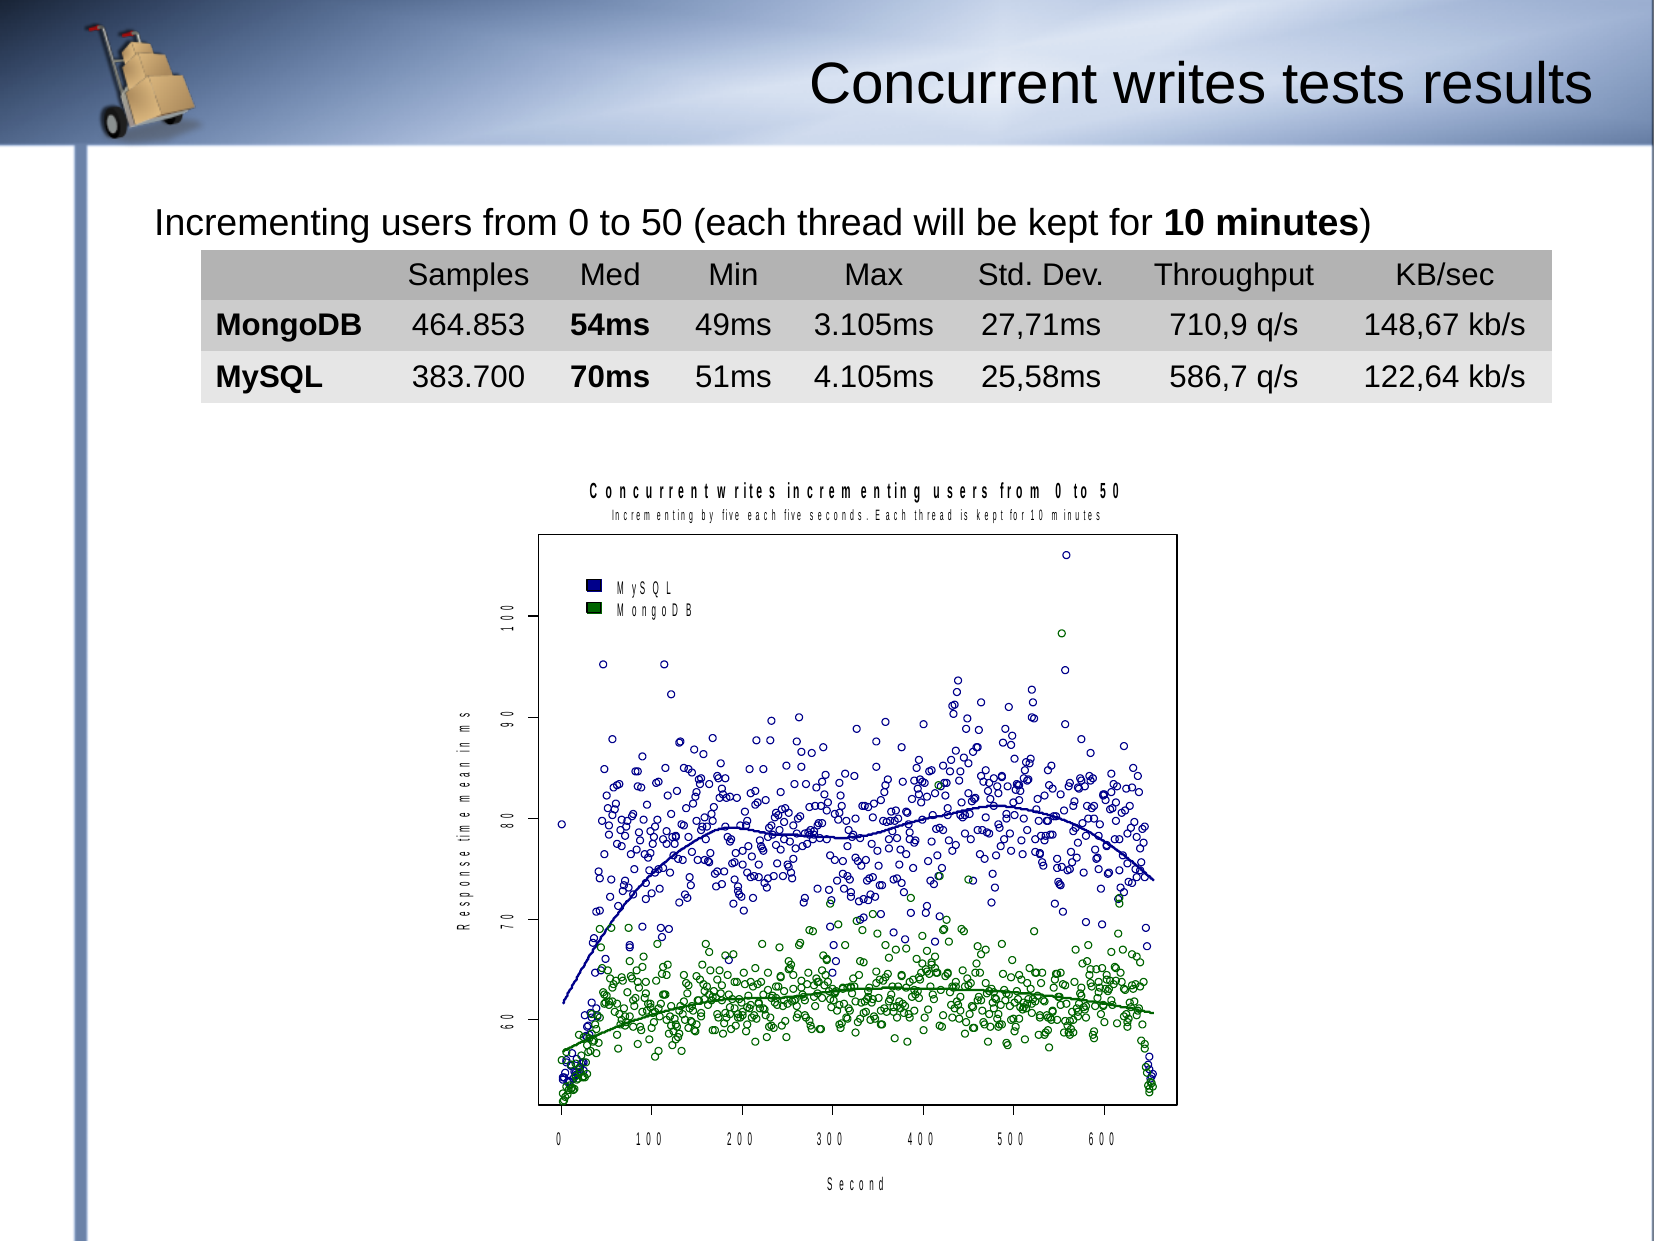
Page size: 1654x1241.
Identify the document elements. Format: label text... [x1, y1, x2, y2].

table_cell 122,64 kb/s [1338, 351, 1552, 403]
table_header Std. Dev. [952, 250, 1130, 300]
table_header Max [796, 250, 952, 300]
title Concurrent writes tests results [213, 49, 1596, 118]
table_cell 70ms [549, 351, 671, 403]
table_cell MongoDB [201, 300, 388, 351]
table_cell 586,7 q/s [1130, 351, 1338, 403]
table_cell MySQL [201, 351, 388, 403]
table_header Med [549, 250, 671, 300]
table_header Samples [388, 250, 549, 300]
table_header Throughput [1130, 250, 1338, 300]
table_cell 464.853 [388, 300, 549, 351]
table_cell 3.105ms [796, 300, 952, 351]
table_header Min [671, 250, 796, 300]
table_cell 710,9 q/s [1130, 300, 1338, 351]
table_cell 383.700 [388, 351, 549, 403]
table_cell 54ms [549, 300, 671, 351]
table_cell 25,58ms [952, 351, 1130, 403]
picture [0, 0, 1654, 1241]
table_cell 49ms [671, 300, 796, 351]
list Incrementing users from 0 to 50 (each thread will be kept for 10 minutes) [154, 180, 1596, 1146]
table_cell 4.105ms [796, 351, 952, 403]
table_cell 51ms [671, 351, 796, 403]
table_header [201, 250, 388, 300]
table_cell 27,71ms [952, 300, 1130, 351]
table_cell 148,67 kb/s [1338, 300, 1552, 351]
table_header KB/sec [1338, 250, 1552, 300]
